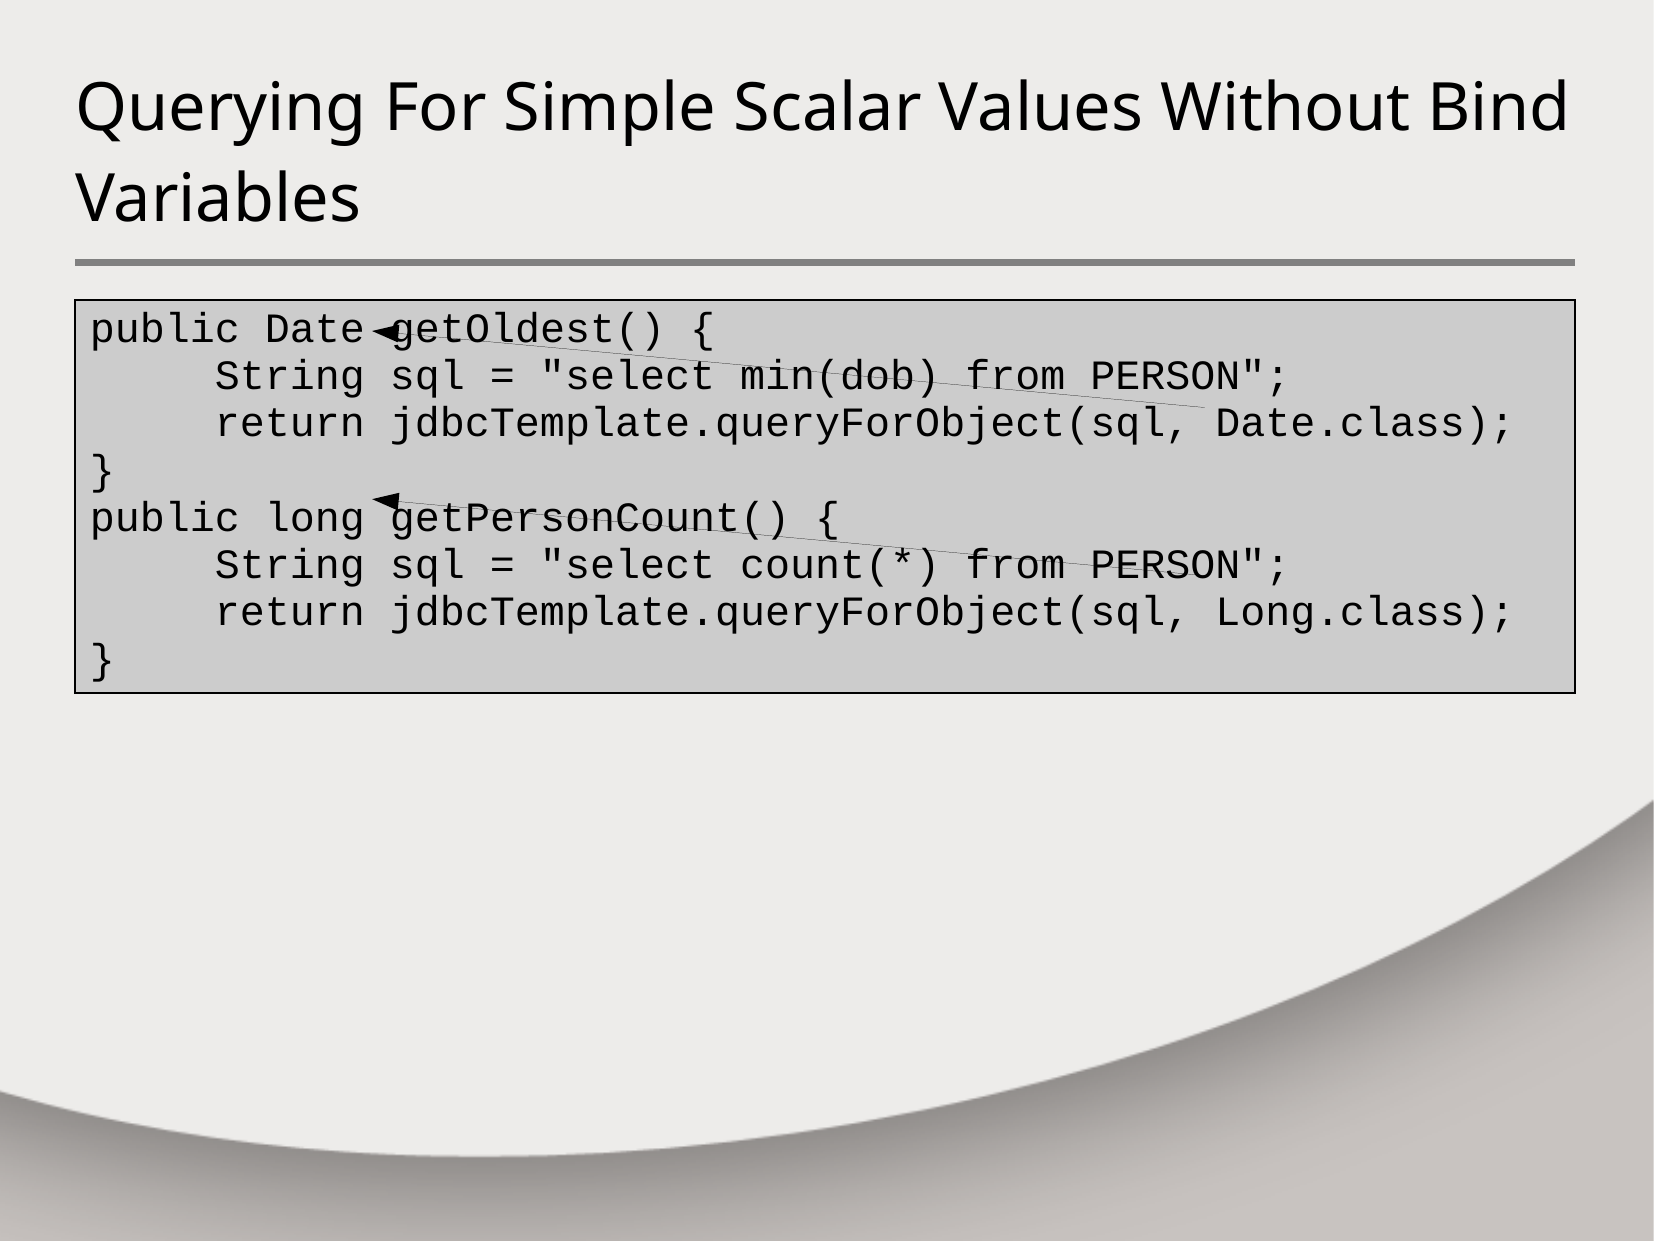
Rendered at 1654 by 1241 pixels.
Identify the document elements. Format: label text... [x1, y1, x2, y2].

title Querying For Simple Scalar Values Without Bind Variables [75, 75, 1576, 226]
picture [0, 0, 1654, 1241]
text_box public Date getOldest() { String sql = "select min(dob) from PERSON"; return jdbcTemplate.queryForObject(sql, Date.class); } public long getPersonCount() { String sql = "select count(*) from PERSON"; return jdbcTemplate.queryForObject(sql, Long.class); } [75, 299, 1576, 694]
